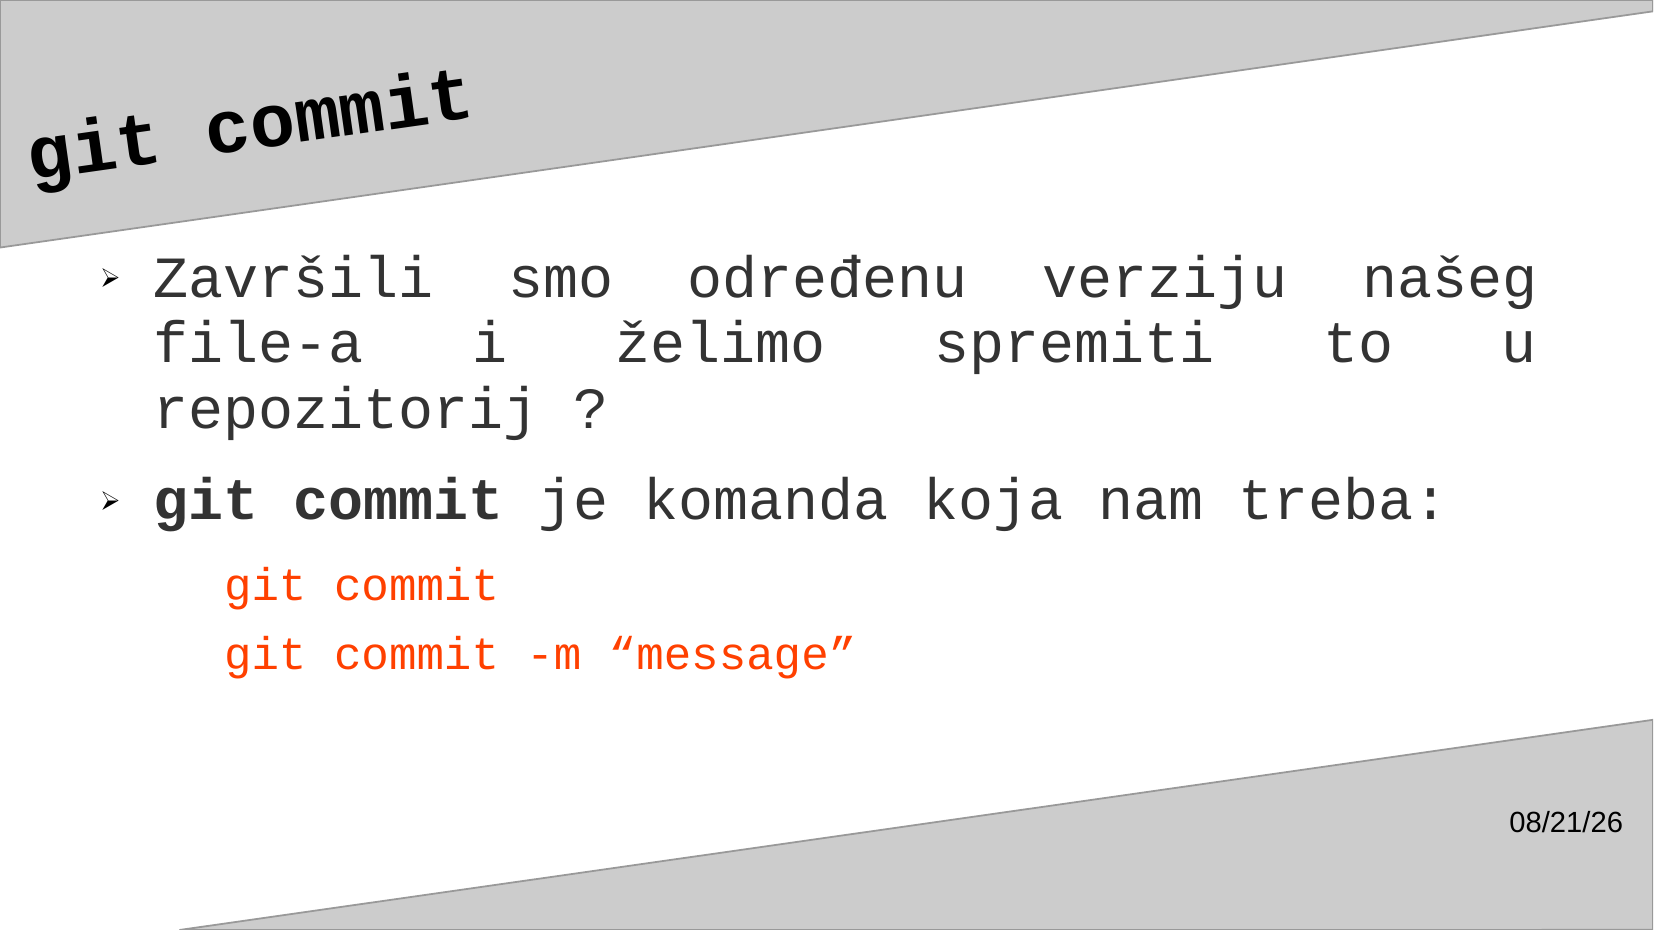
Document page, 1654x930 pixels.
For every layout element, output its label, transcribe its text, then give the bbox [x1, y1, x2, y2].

list Završili smo određenu verziju našeg file-a i želimo spremiti to u repozitorij ? git commit je komanda koja nam treba: git commit git commit -m “message” [82, 248, 1538, 788]
title git commit [16, 0, 1501, 239]
